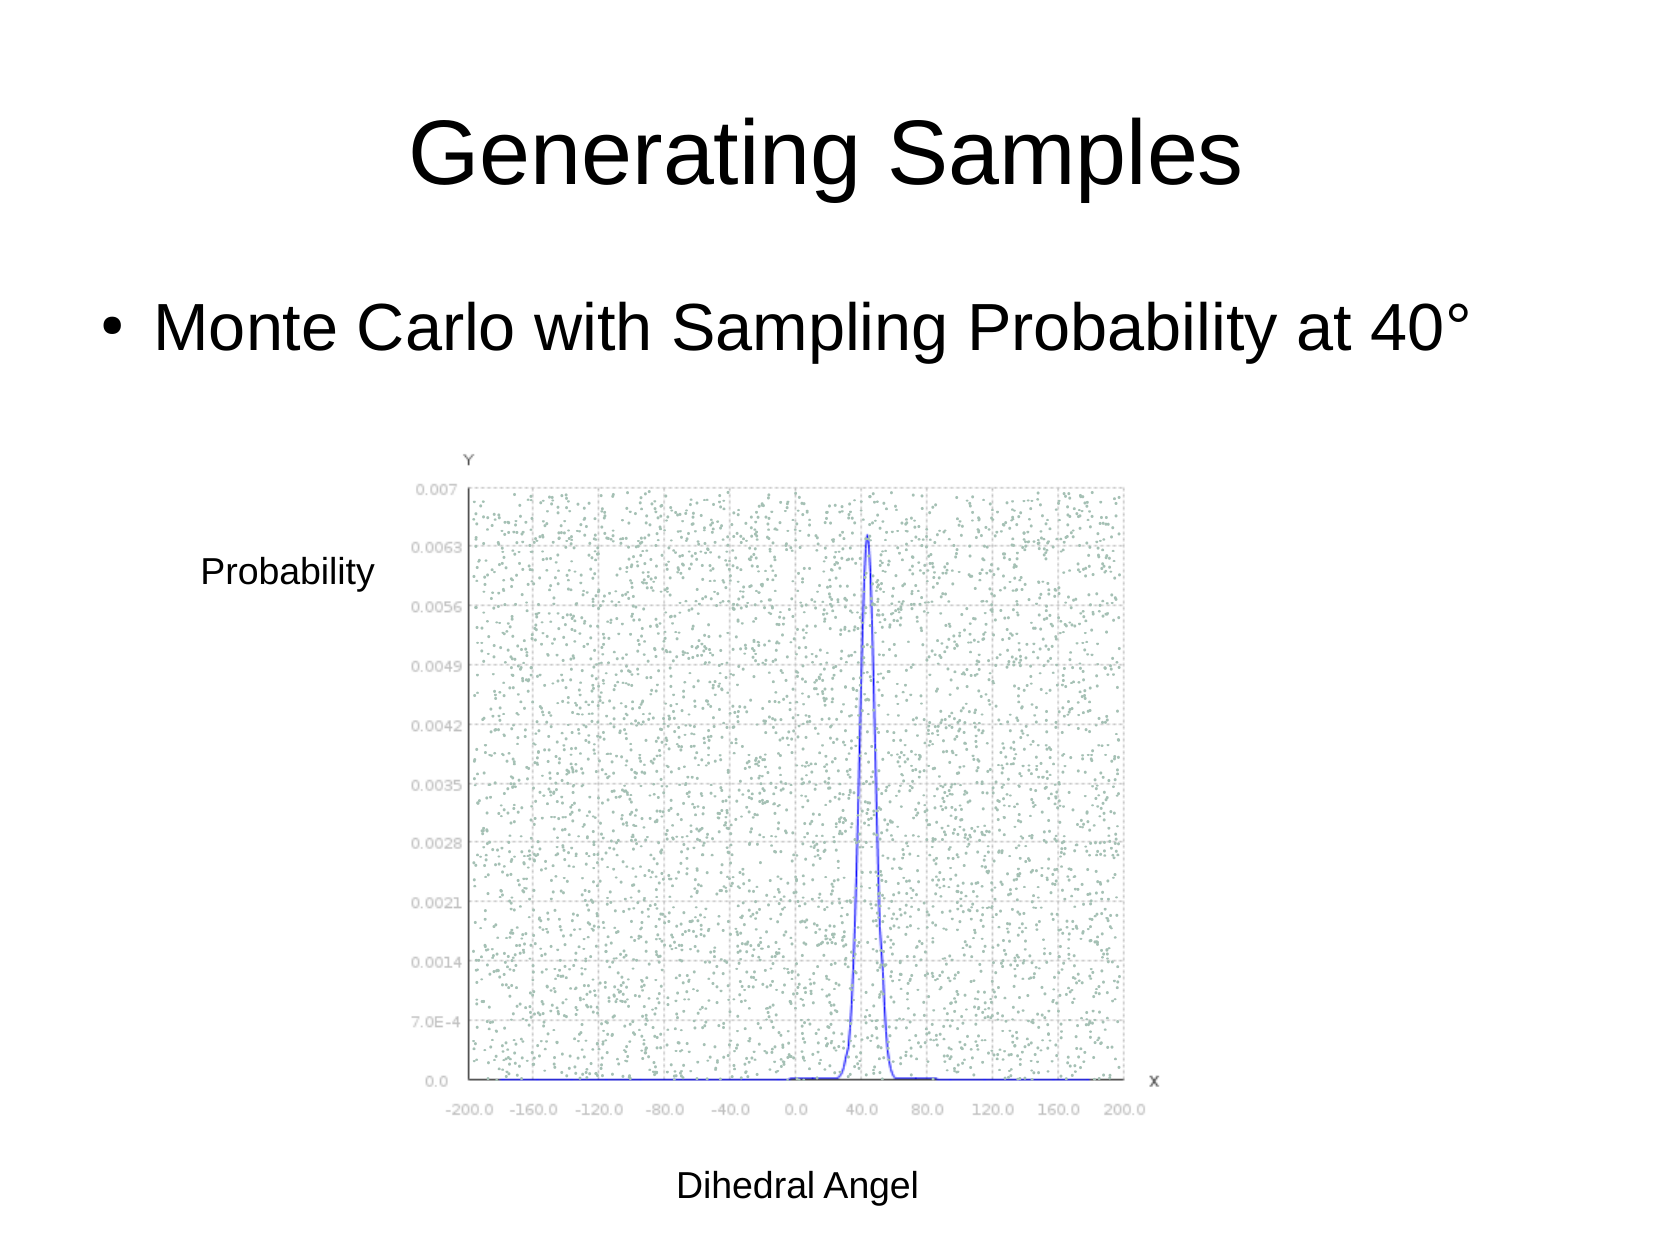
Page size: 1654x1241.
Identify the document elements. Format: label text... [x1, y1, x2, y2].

list Monte Carlo with Sampling Probability at 40° [82, 290, 1538, 1010]
text_box Probability [185, 543, 390, 601]
title Generating Samples [82, 49, 1571, 257]
picture [329, 490, 1264, 1206]
text_box Dihedral Angel [661, 1157, 935, 1215]
